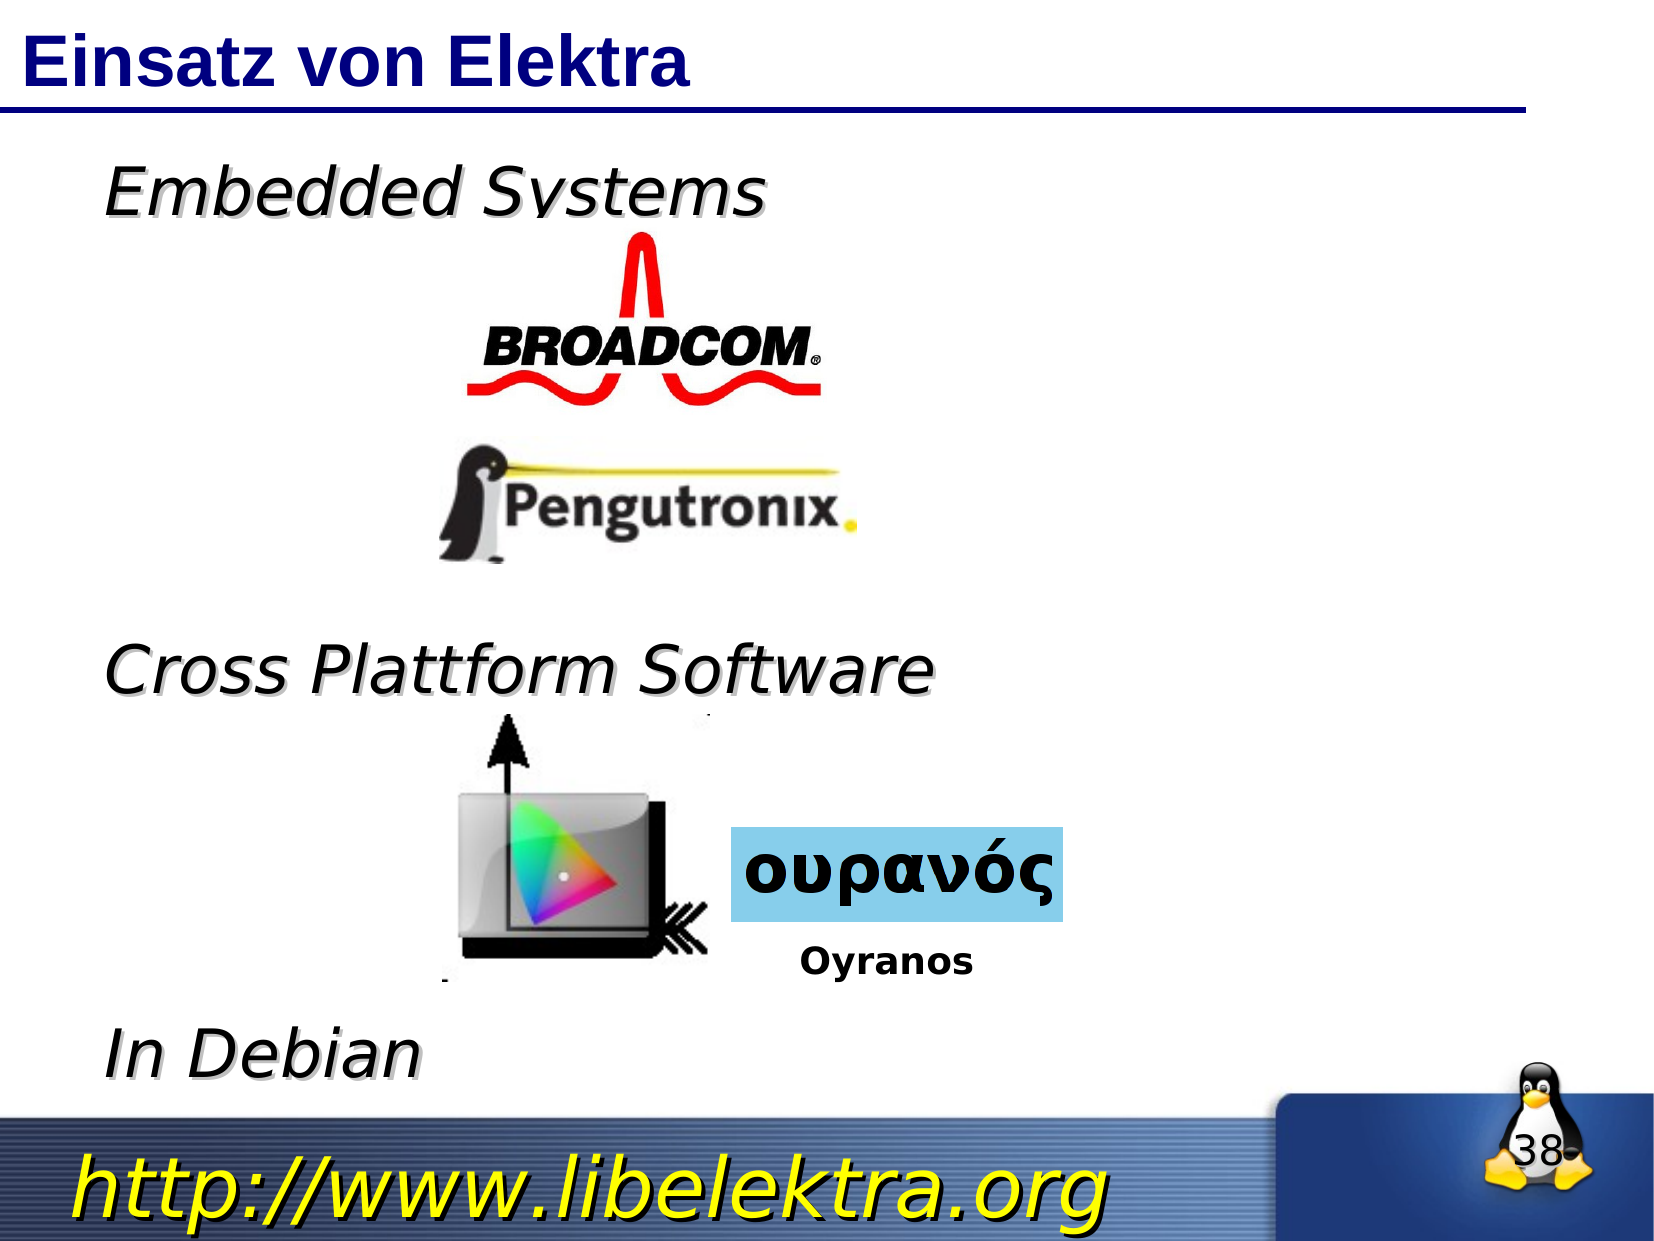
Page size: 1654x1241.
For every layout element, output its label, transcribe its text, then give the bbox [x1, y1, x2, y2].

text_box Embedded Systems [104, 147, 1152, 226]
picture [439, 436, 857, 565]
picture [461, 218, 827, 415]
picture [0, 1061, 1654, 1241]
text_box Einsatz von Elektra [21, 14, 1611, 111]
text_box In Debian [104, 1009, 1152, 1088]
text_box <Nummer> [1312, 1122, 1565, 1178]
text_box Oyranos [799, 936, 975, 981]
picture [731, 827, 1063, 922]
picture [442, 714, 710, 982]
text_box Cross Plattform Software [104, 625, 1152, 704]
